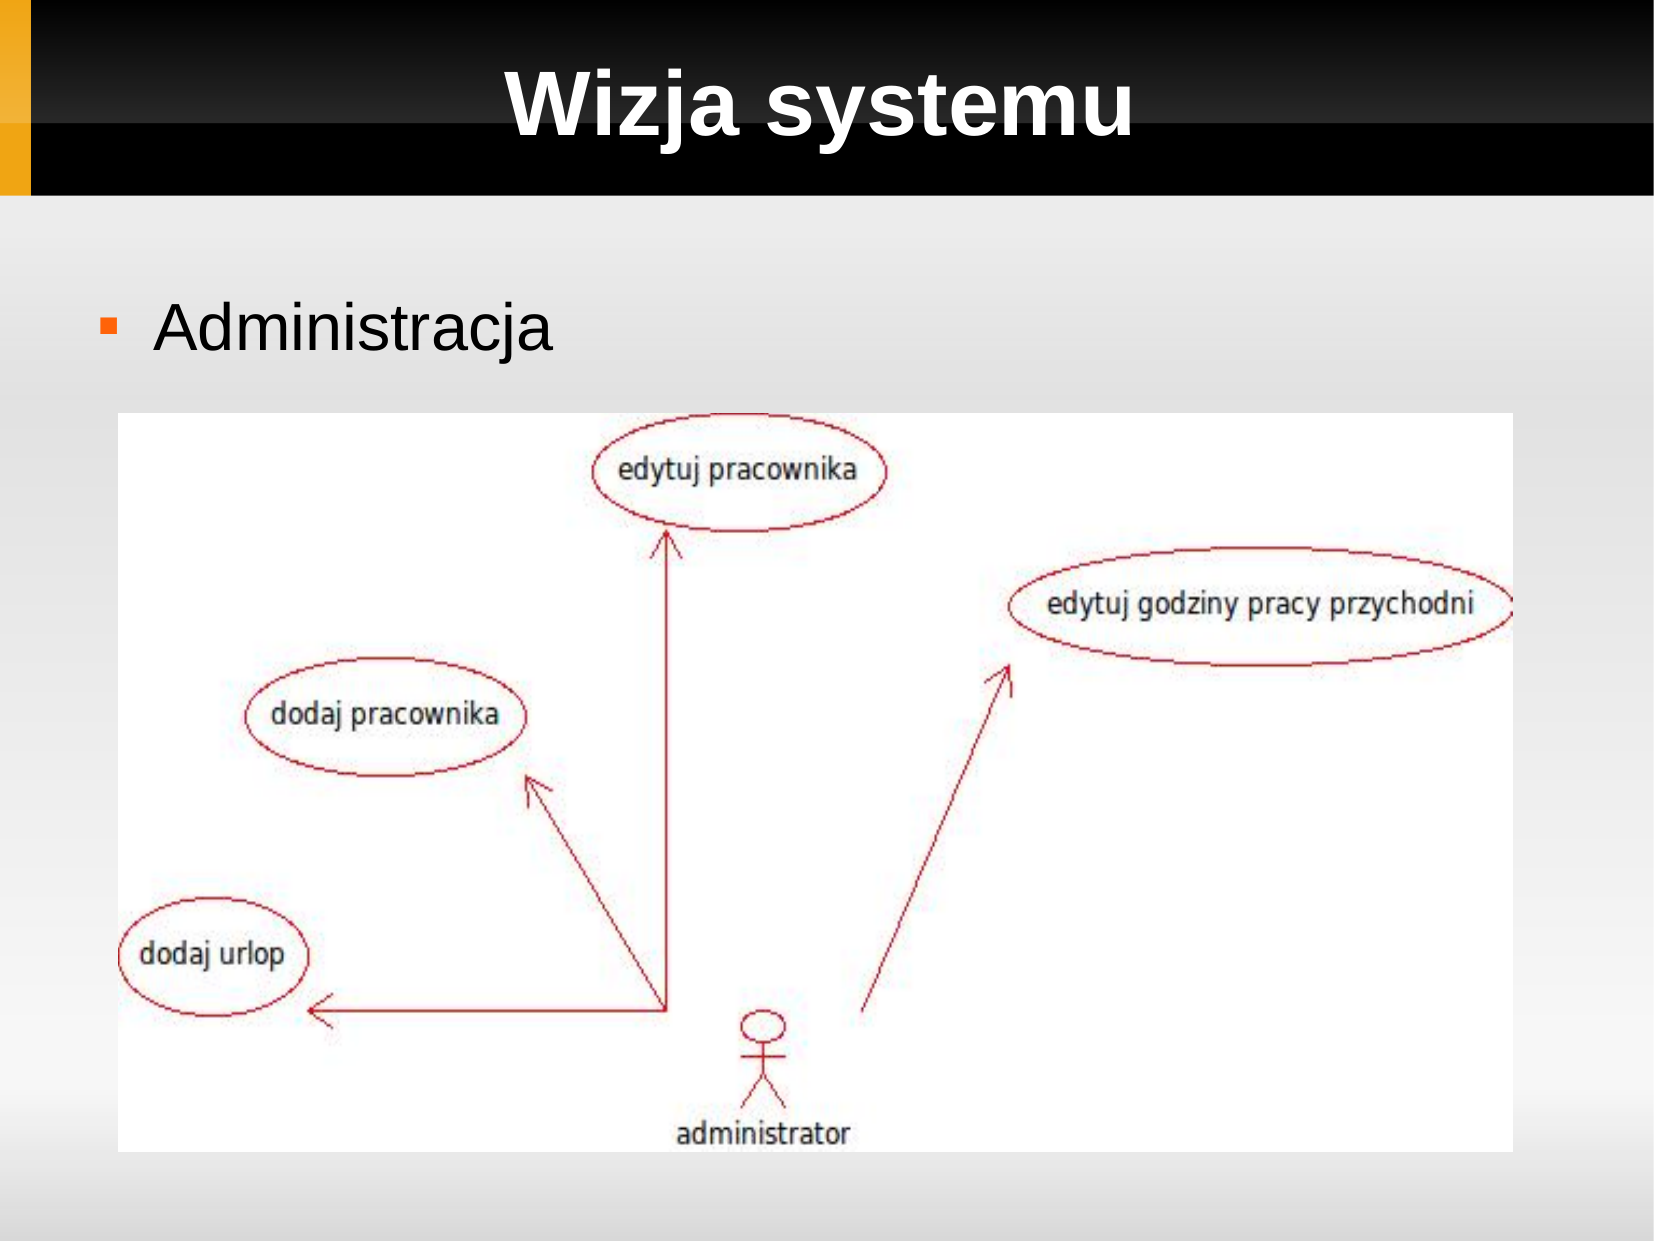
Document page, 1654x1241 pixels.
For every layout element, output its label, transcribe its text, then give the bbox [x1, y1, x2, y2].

list Administracja [82, 290, 809, 1109]
title Wizja systemu [76, 0, 1565, 208]
picture [0, 0, 1654, 1241]
